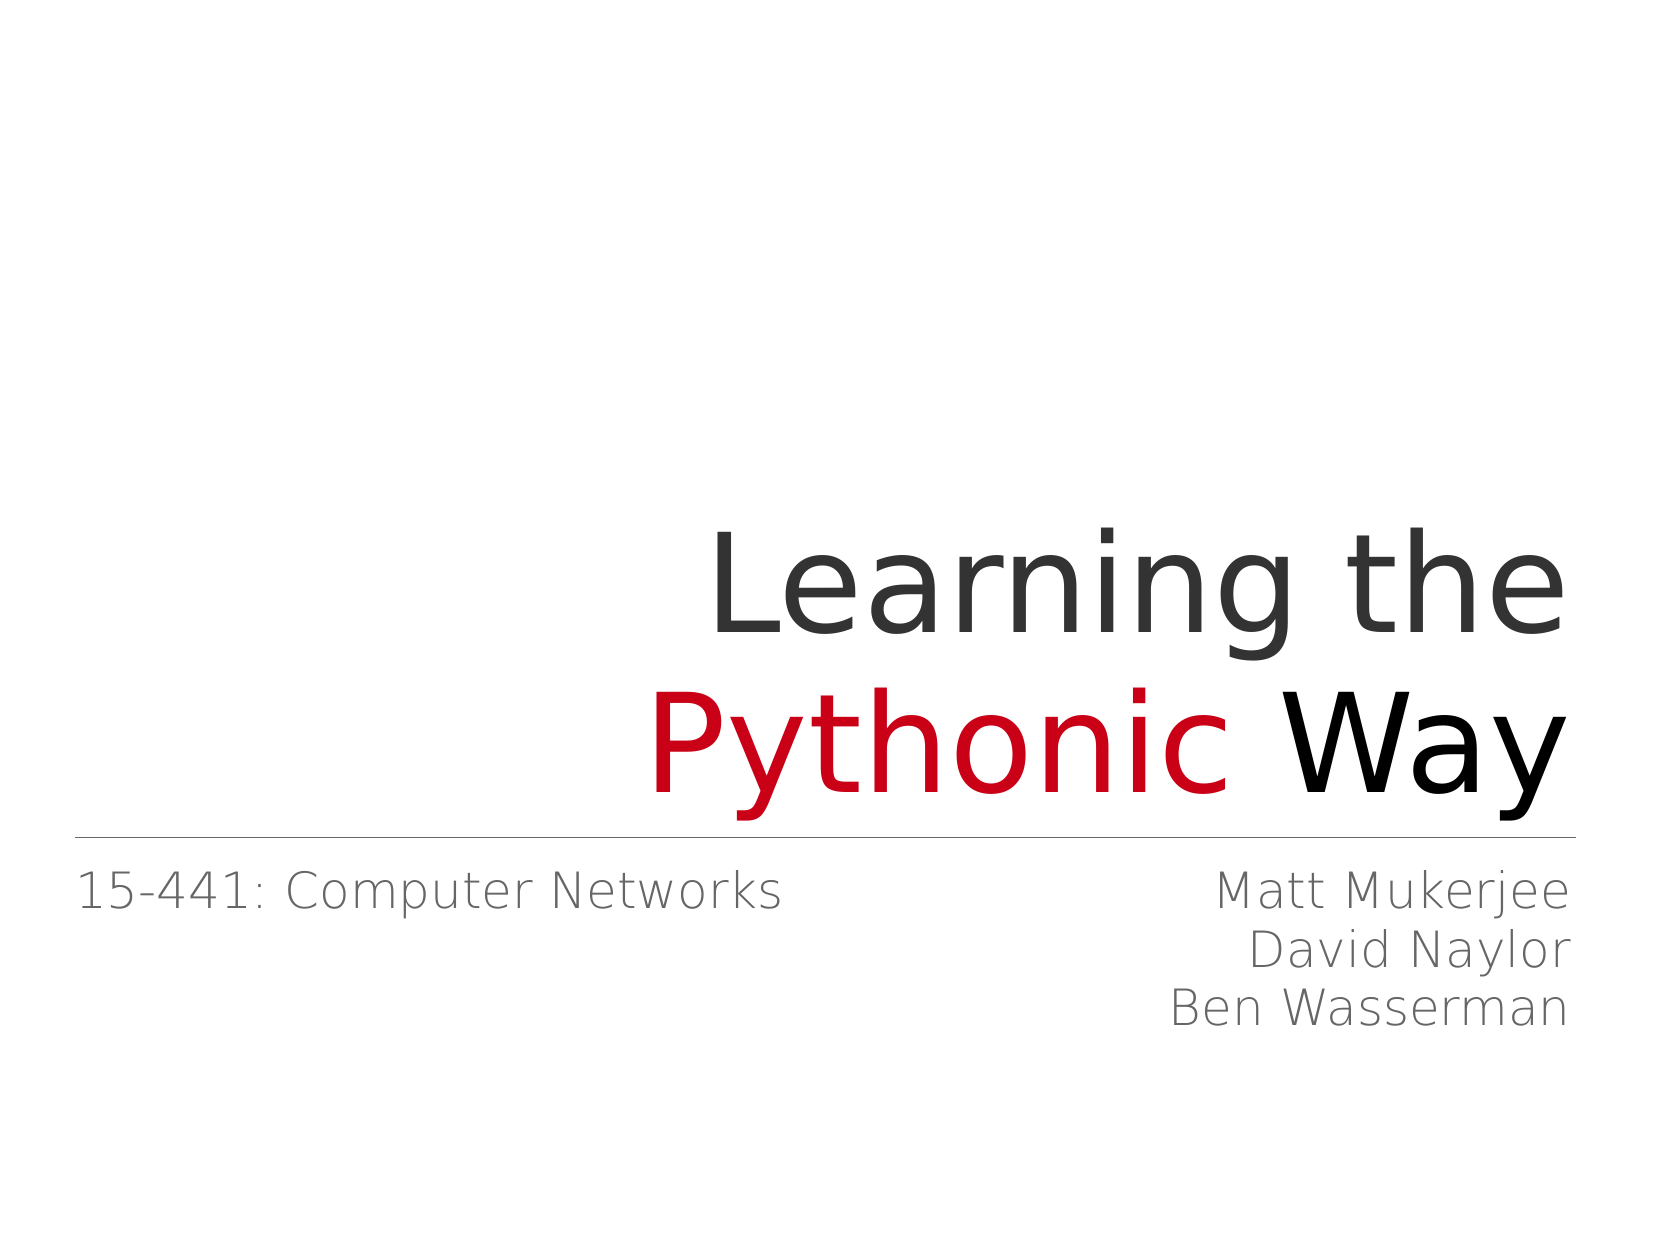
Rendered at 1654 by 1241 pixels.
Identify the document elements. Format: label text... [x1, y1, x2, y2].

text_box 15-441: Computer Networks [75, 862, 826, 1170]
text_box Matt Mukerjee David Naylor Ben Wasserman [826, 862, 1571, 1170]
subtitle Learning the Pythonic Way [75, 73, 1571, 826]
